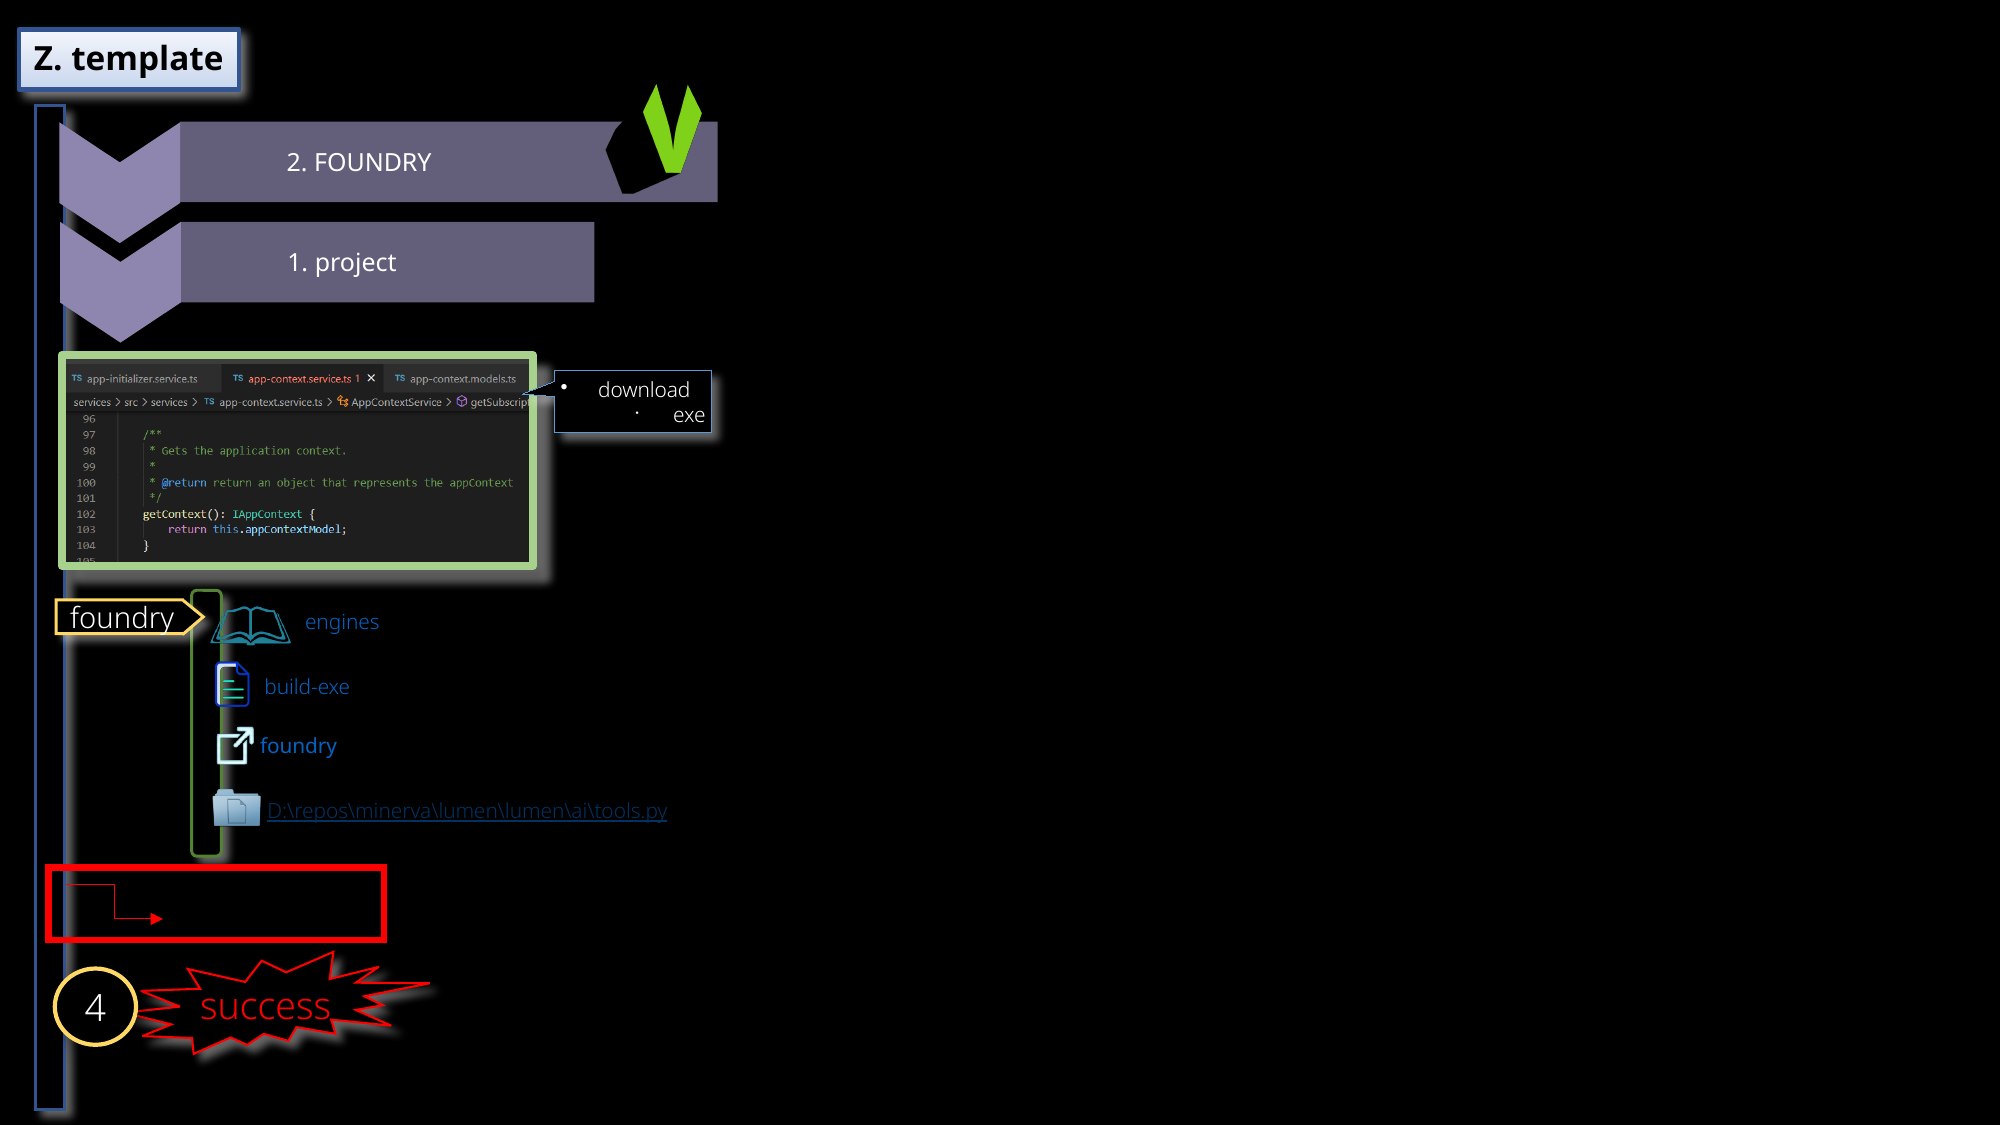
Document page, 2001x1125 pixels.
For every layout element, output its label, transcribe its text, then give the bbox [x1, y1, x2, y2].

text_box download exe [522, 370, 712, 433]
picture [212, 782, 261, 832]
text_box success [135, 951, 430, 1054]
picture [208, 604, 291, 648]
text_box foundry [56, 599, 204, 634]
text_box 4 [54, 968, 137, 1045]
text_box [52, 871, 65, 937]
text_box 2. FOUNDRY [180, 121, 718, 203]
text_box [191, 590, 222, 857]
text_box D:\repos\minerva\lumen\lumen\ai\tools.py [267, 797, 668, 826]
text_box foundry [258, 725, 352, 769]
picture [66, 359, 529, 562]
picture [212, 722, 258, 769]
picture [214, 661, 250, 707]
text_box build-exe [264, 673, 351, 702]
title Z. template [29, 29, 229, 90]
text_box 1. project [181, 221, 595, 303]
text_box [35, 105, 181, 1110]
text_box engines [290, 601, 395, 645]
